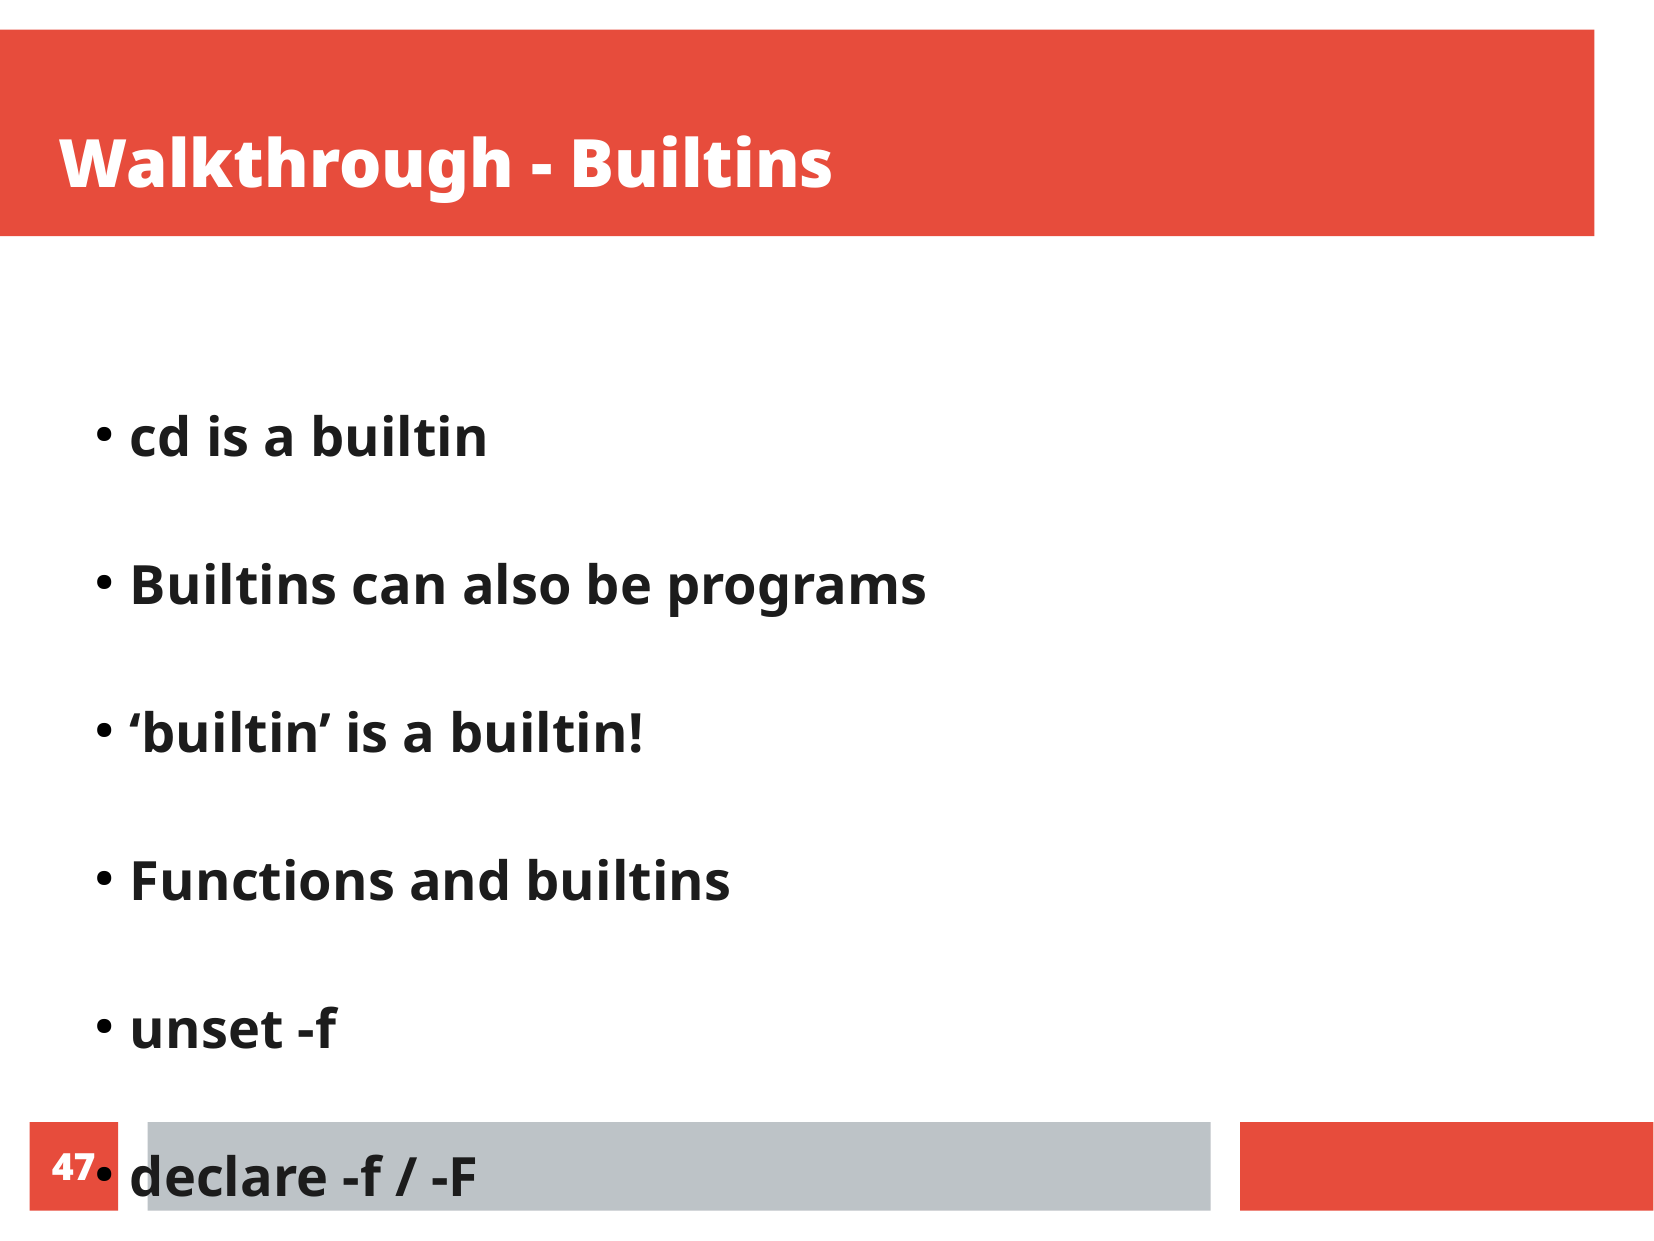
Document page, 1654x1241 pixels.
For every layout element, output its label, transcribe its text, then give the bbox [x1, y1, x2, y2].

title Walkthrough - Builtins [59, 59, 1595, 207]
subtitle cd is a builtin Builtins can also be programs ‘builtin’ is a builtin! Functions and builtins unset -f declare -f / -F [59, 324, 1565, 1093]
